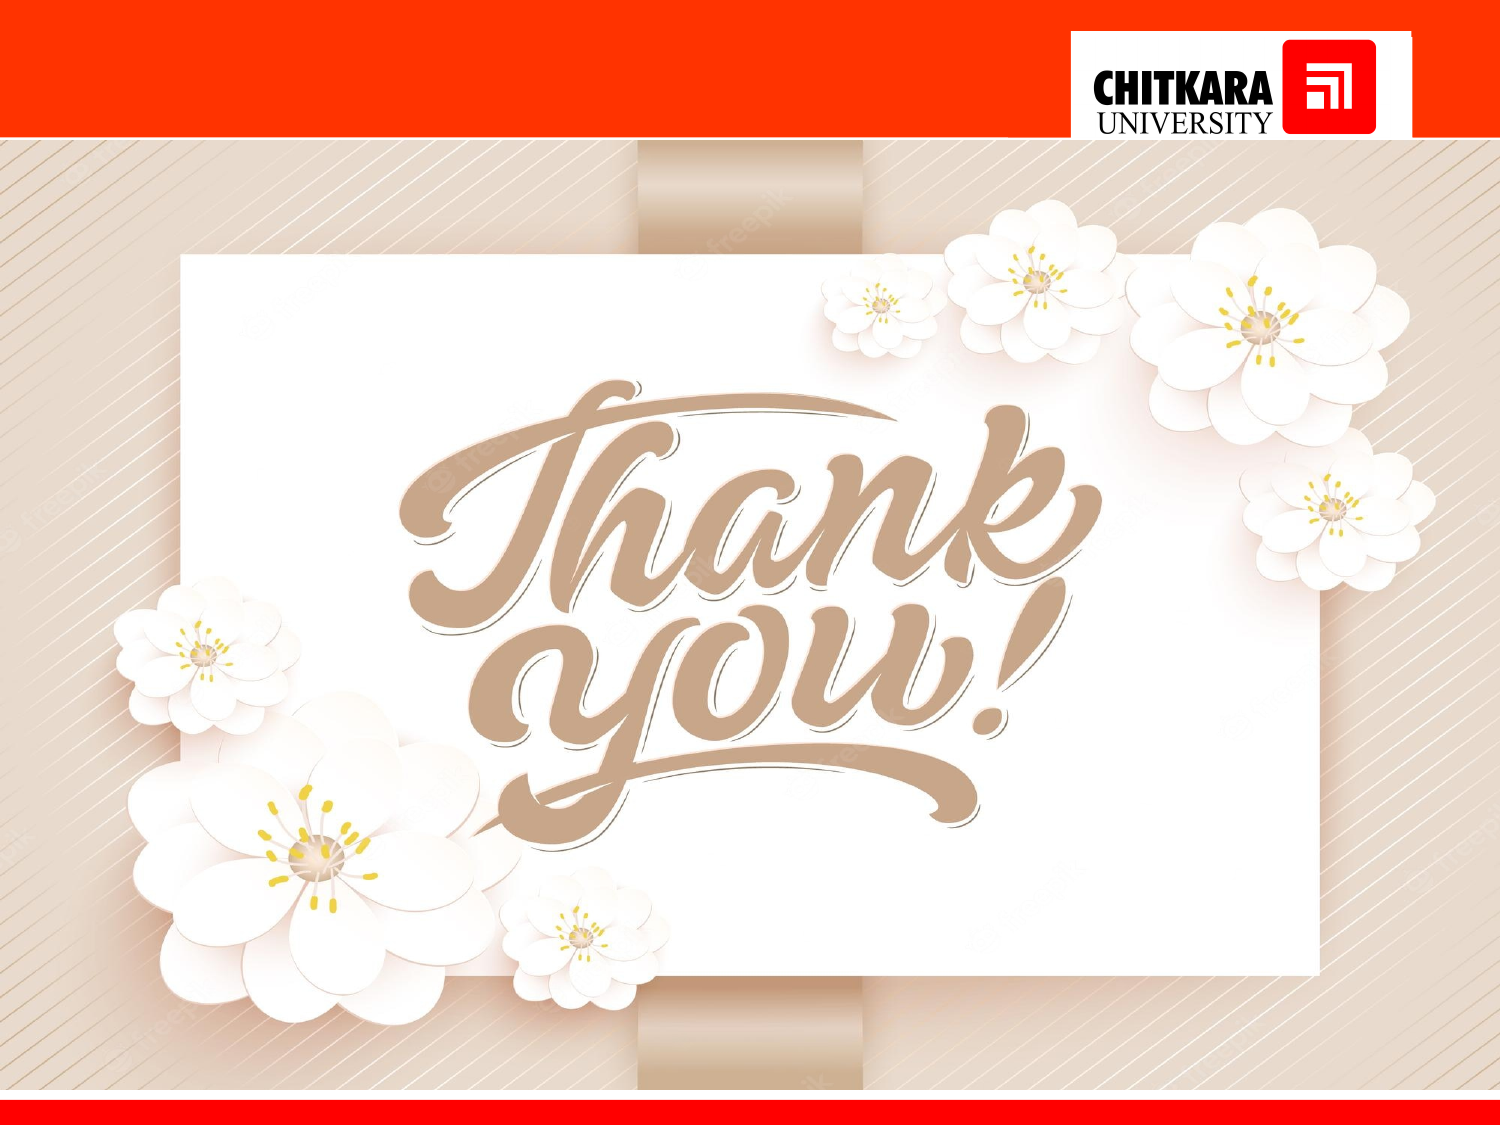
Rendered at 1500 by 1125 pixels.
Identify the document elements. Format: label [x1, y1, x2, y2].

picture [0, 140, 1500, 1090]
